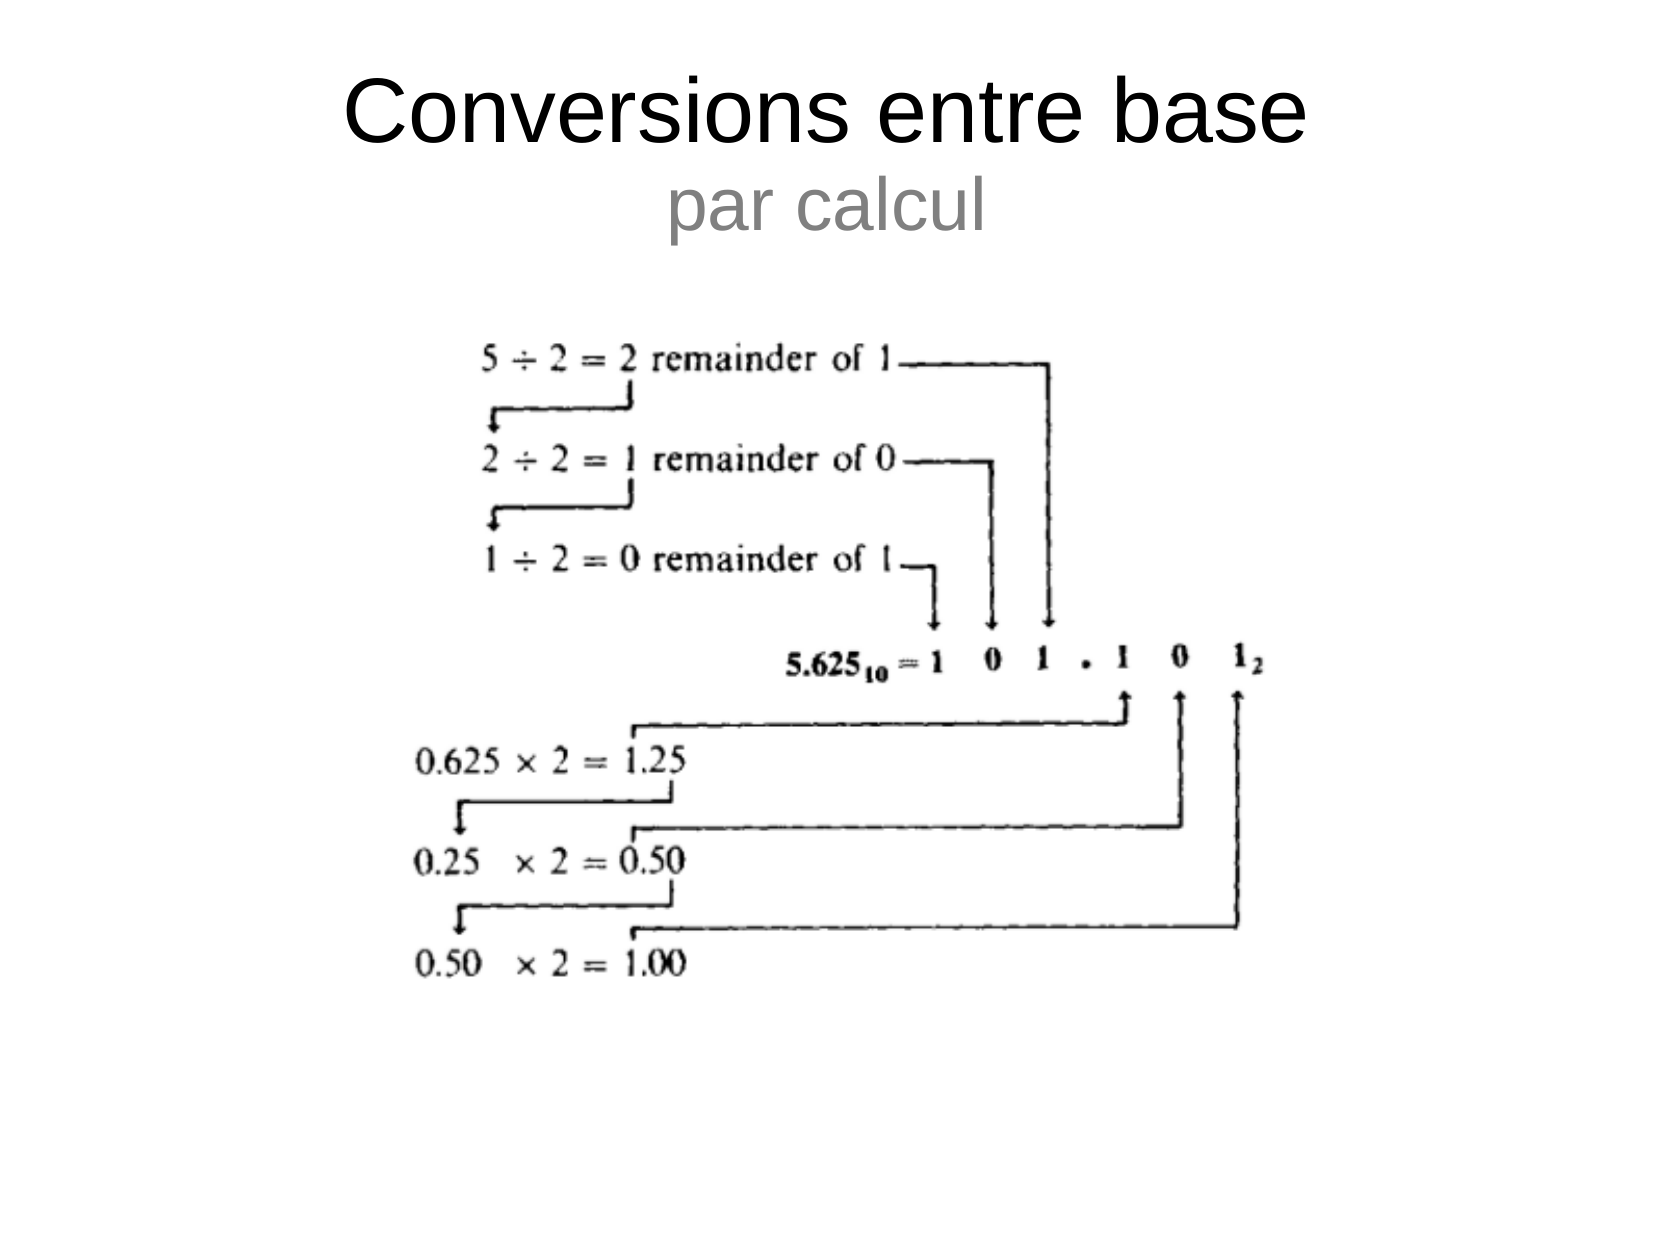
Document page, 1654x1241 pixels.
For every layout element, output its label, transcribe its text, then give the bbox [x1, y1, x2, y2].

title Conversions entre base par calcul [82, 49, 1571, 257]
picture [281, 290, 1340, 1010]
